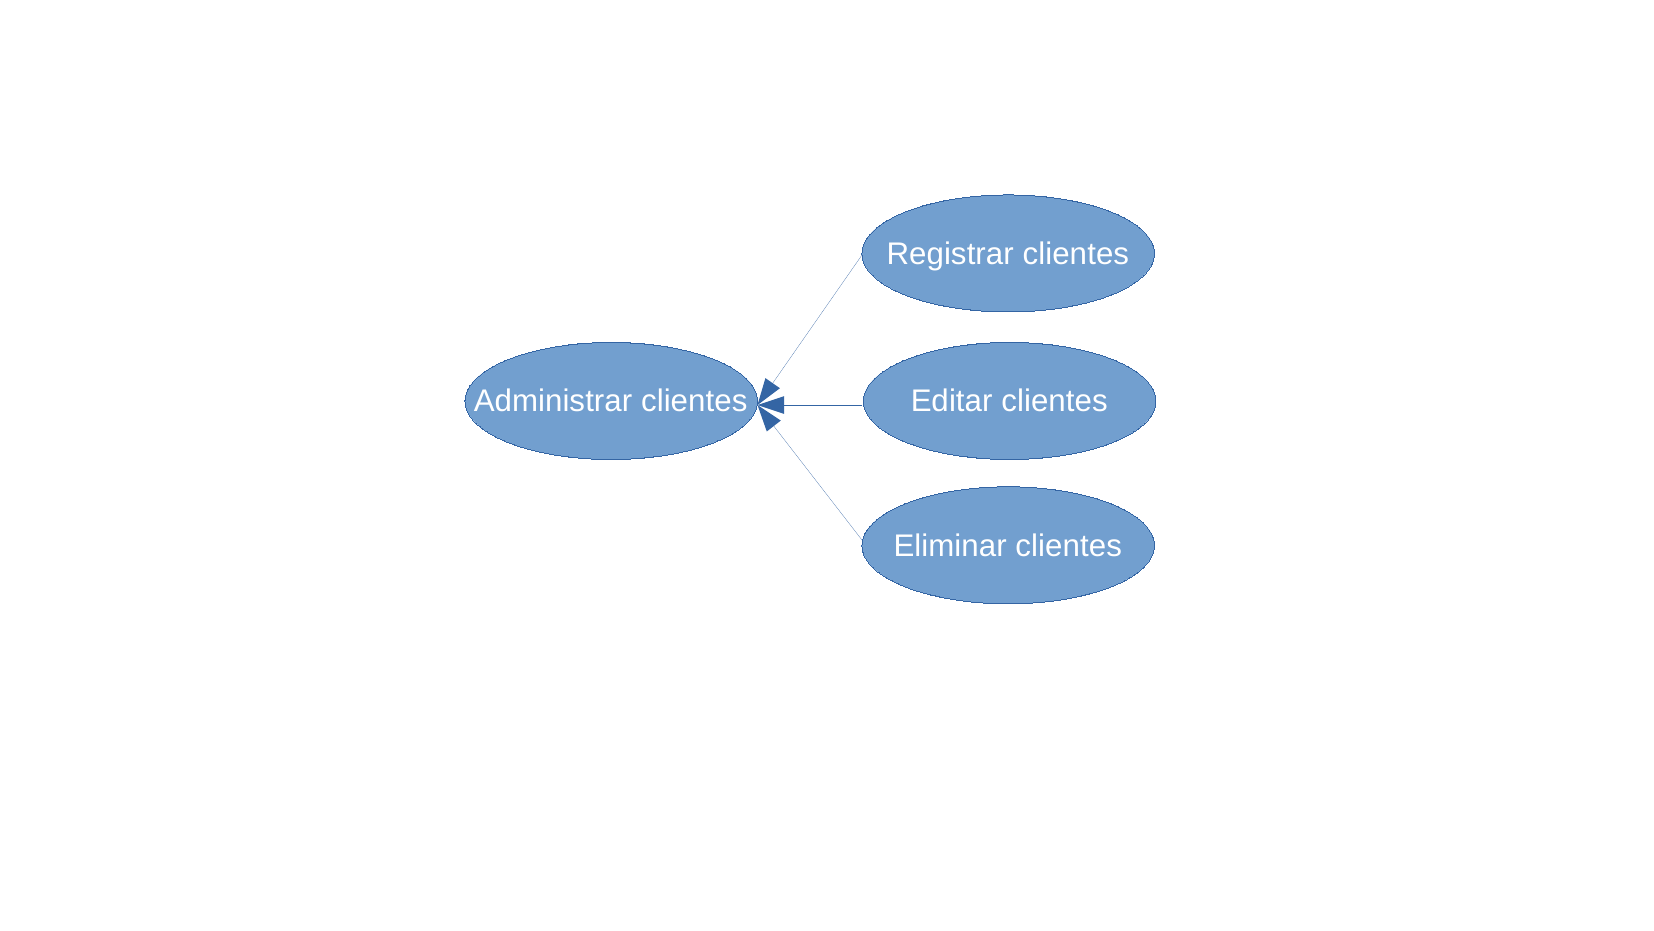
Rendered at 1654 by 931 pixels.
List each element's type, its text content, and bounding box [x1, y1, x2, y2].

text_box Editar clientes [863, 342, 1156, 460]
text_box Registrar clientes [861, 194, 1155, 312]
text_box Eliminar clientes [861, 486, 1155, 604]
text_box Administrar clientes [464, 342, 758, 460]
